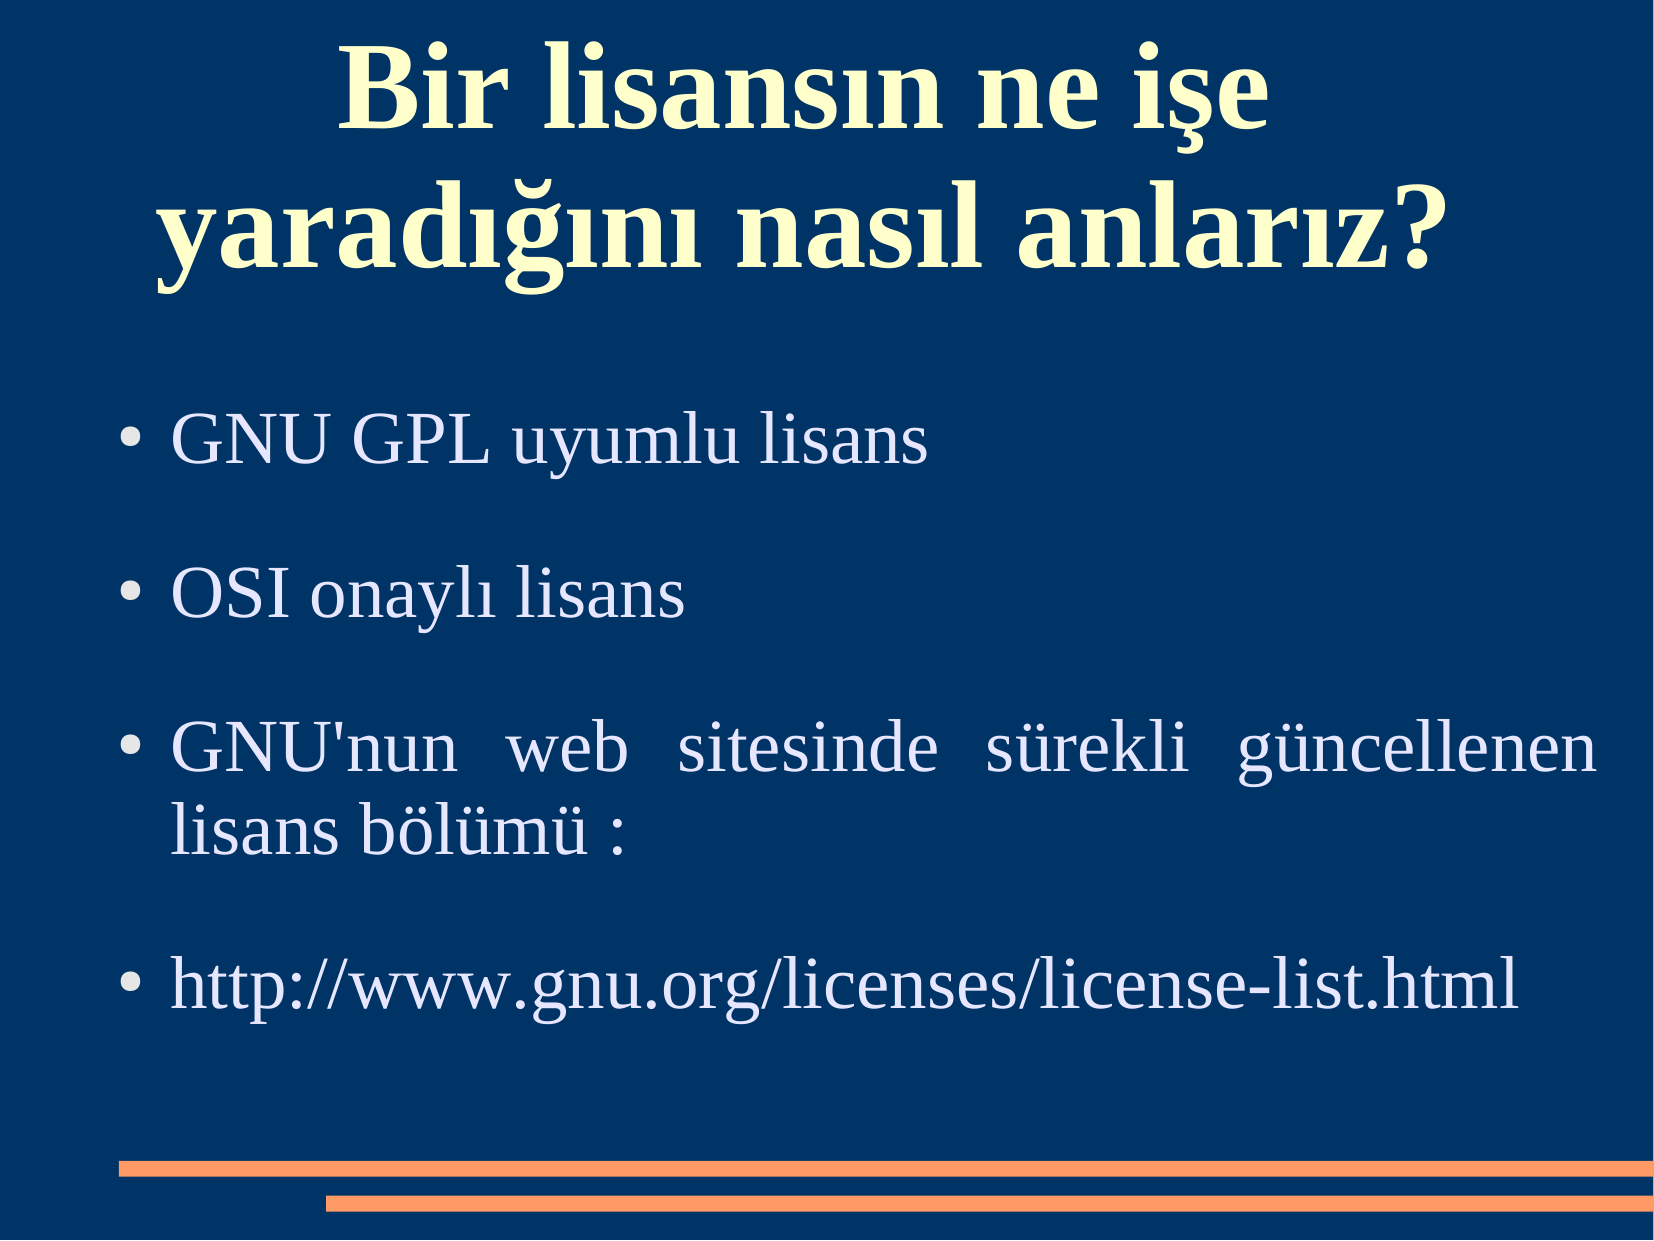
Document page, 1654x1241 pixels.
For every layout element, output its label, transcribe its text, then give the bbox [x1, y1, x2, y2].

list GNU GPL uyumlu lisans OSI onaylı lisans GNU'nun web sitesinde sürekli güncellenen lisans bölümü : http://www.gnu.org/licenses/license-list.html [99, 397, 1600, 1106]
title Bir lisansın ne işe yaradığını nasıl anlarız? [87, 17, 1522, 295]
